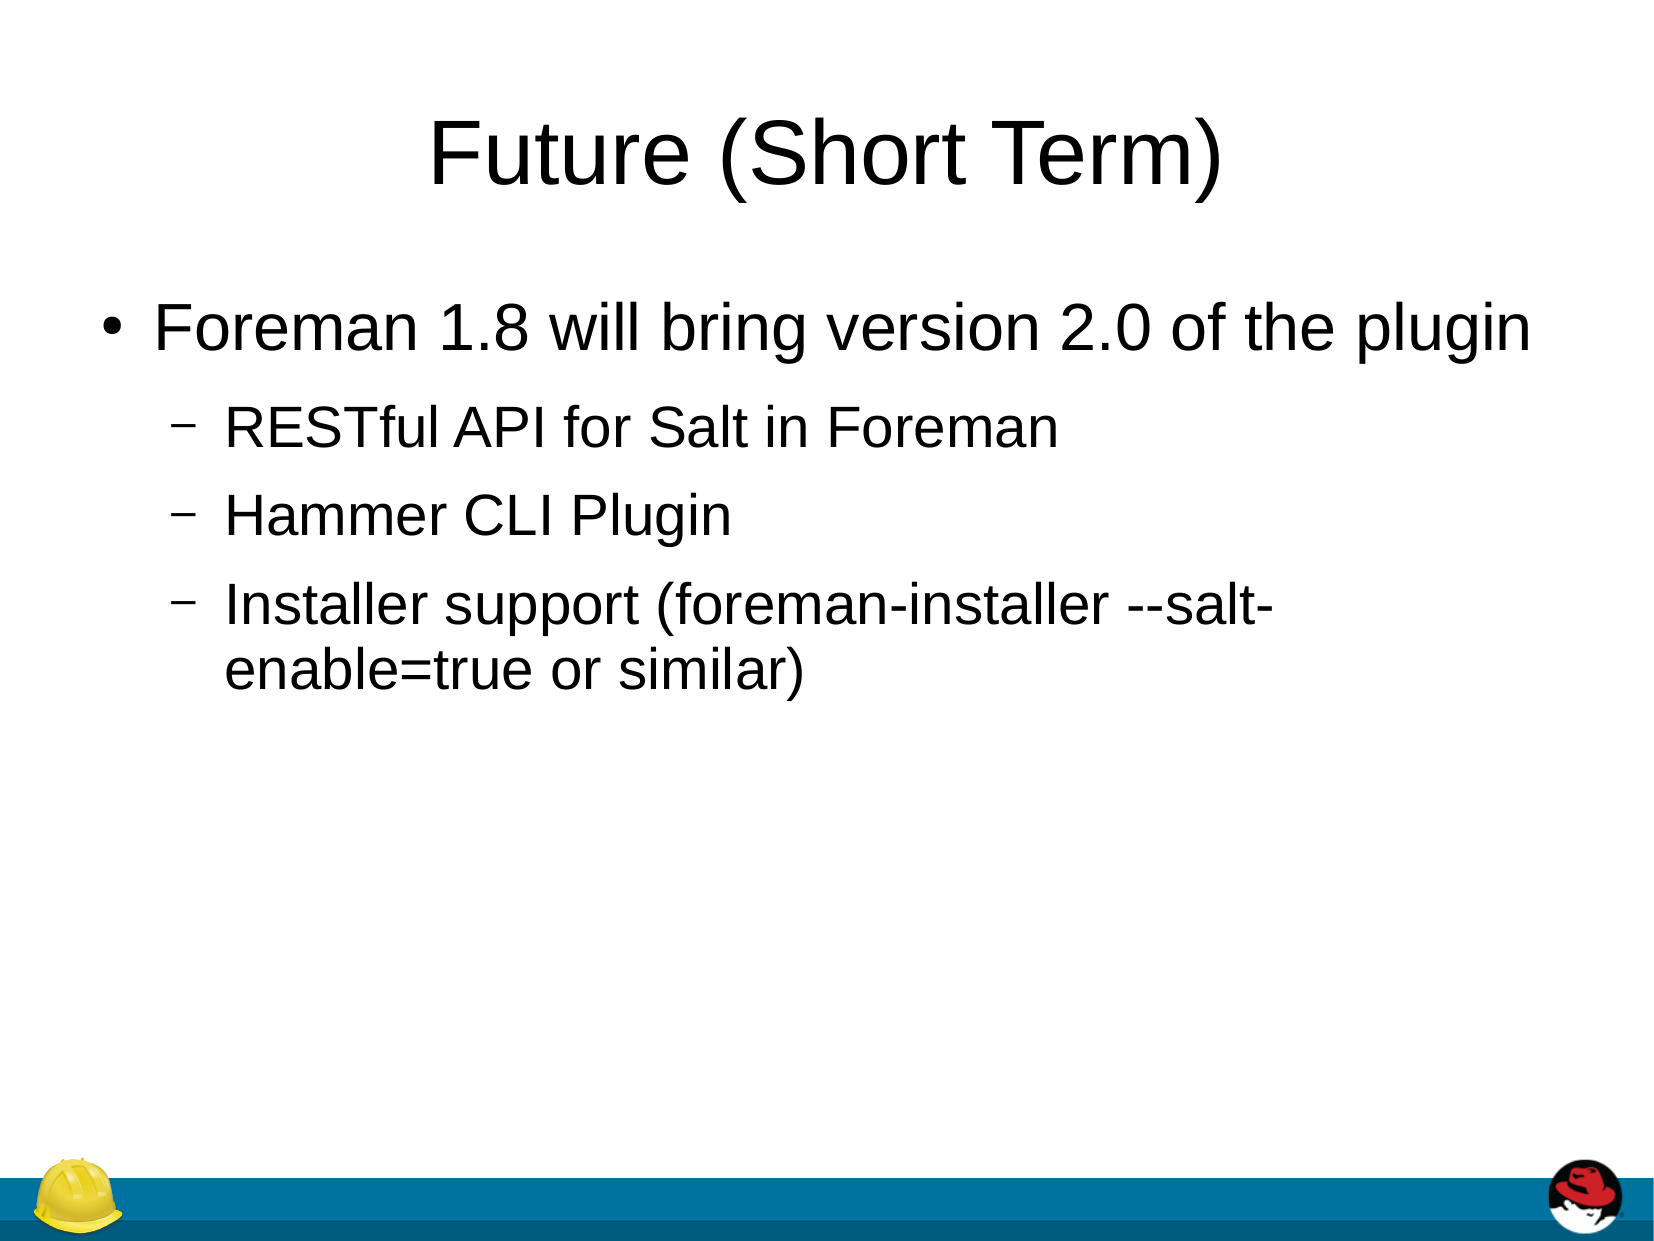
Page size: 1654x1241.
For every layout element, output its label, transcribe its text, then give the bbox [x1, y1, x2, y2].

title Future (Short Term) [82, 49, 1571, 257]
picture [23, 1145, 130, 1235]
picture [1547, 1157, 1630, 1233]
list Foreman 1.8 will bring version 2.0 of the plugin RESTful API for Salt in Foreman Hammer CLI Plugin Installer support (foreman-installer --salt-enable=true or similar) [82, 290, 1571, 1010]
